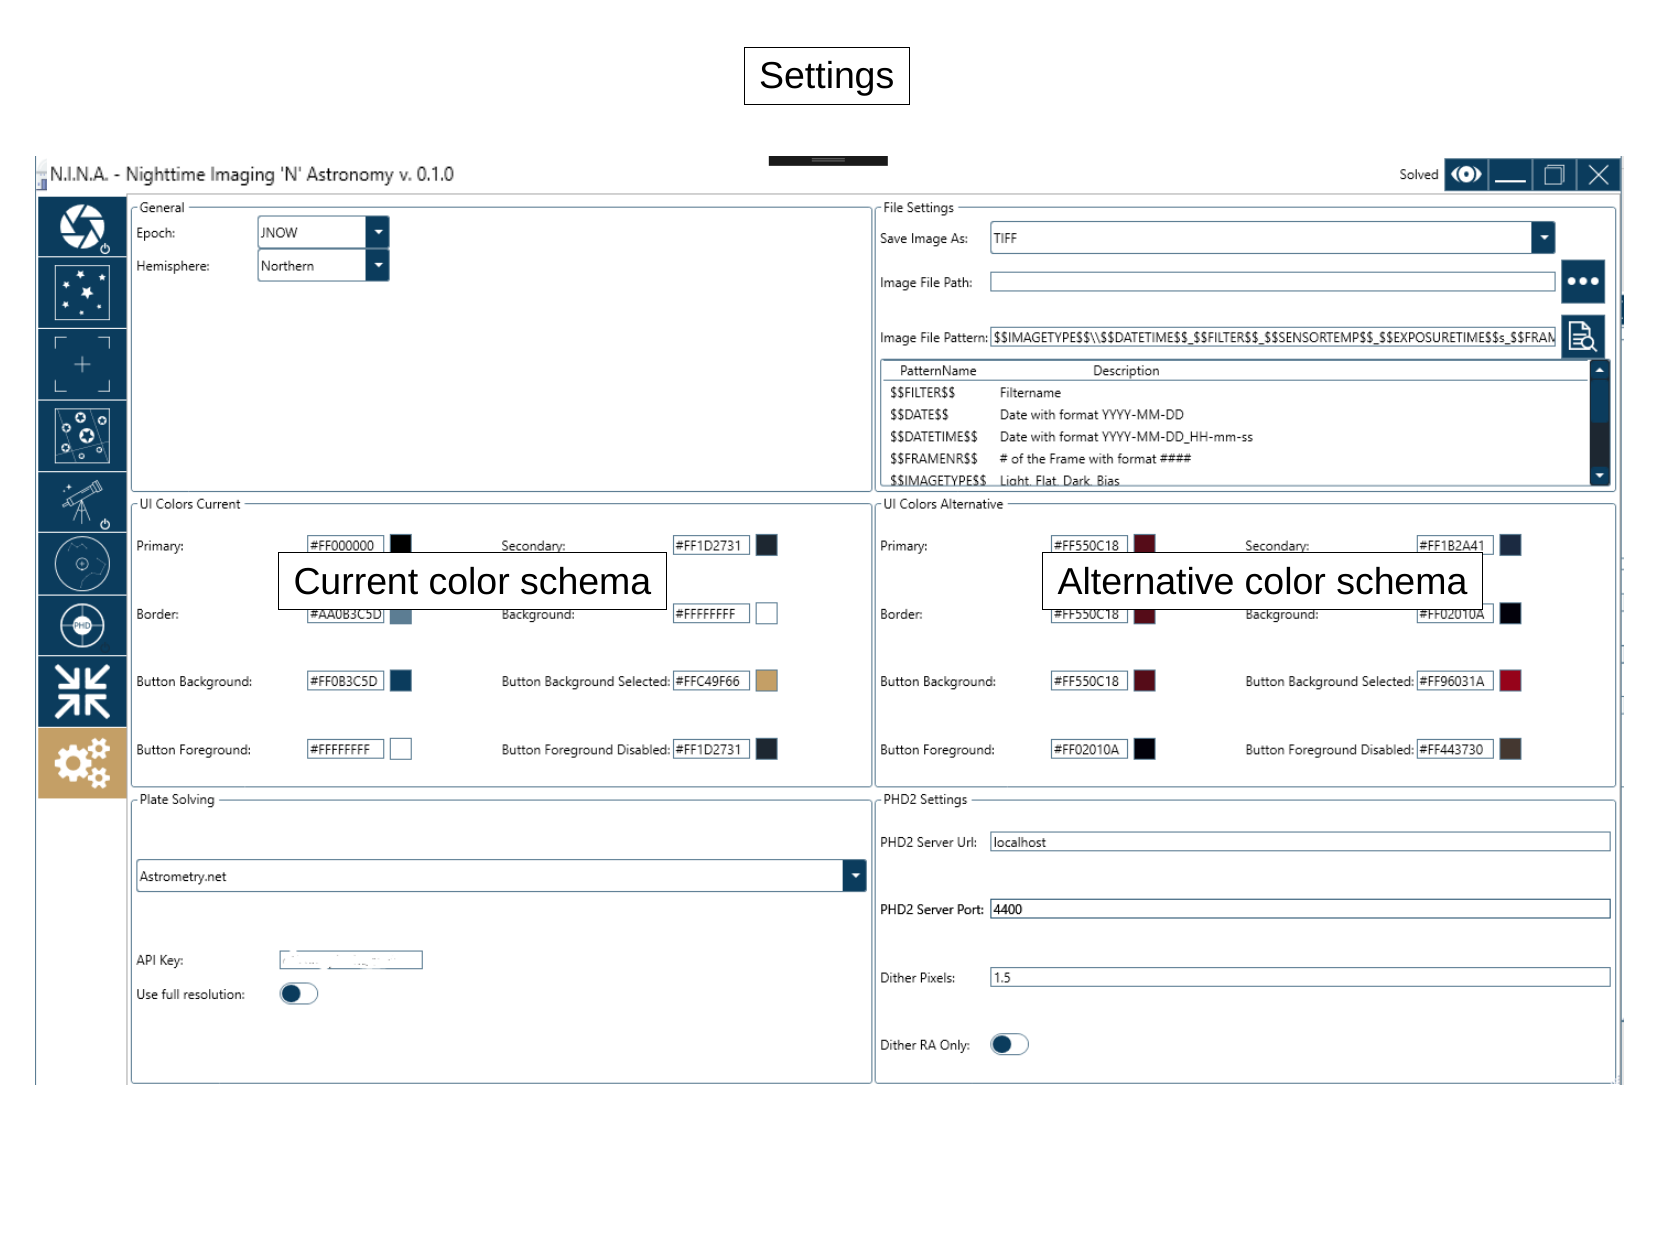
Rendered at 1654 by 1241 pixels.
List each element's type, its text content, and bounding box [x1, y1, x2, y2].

text_box Settings [744, 47, 910, 105]
text_box Current color schema [278, 552, 667, 610]
text_box Alternative color schema [1042, 552, 1483, 610]
picture [35, 156, 1624, 1086]
